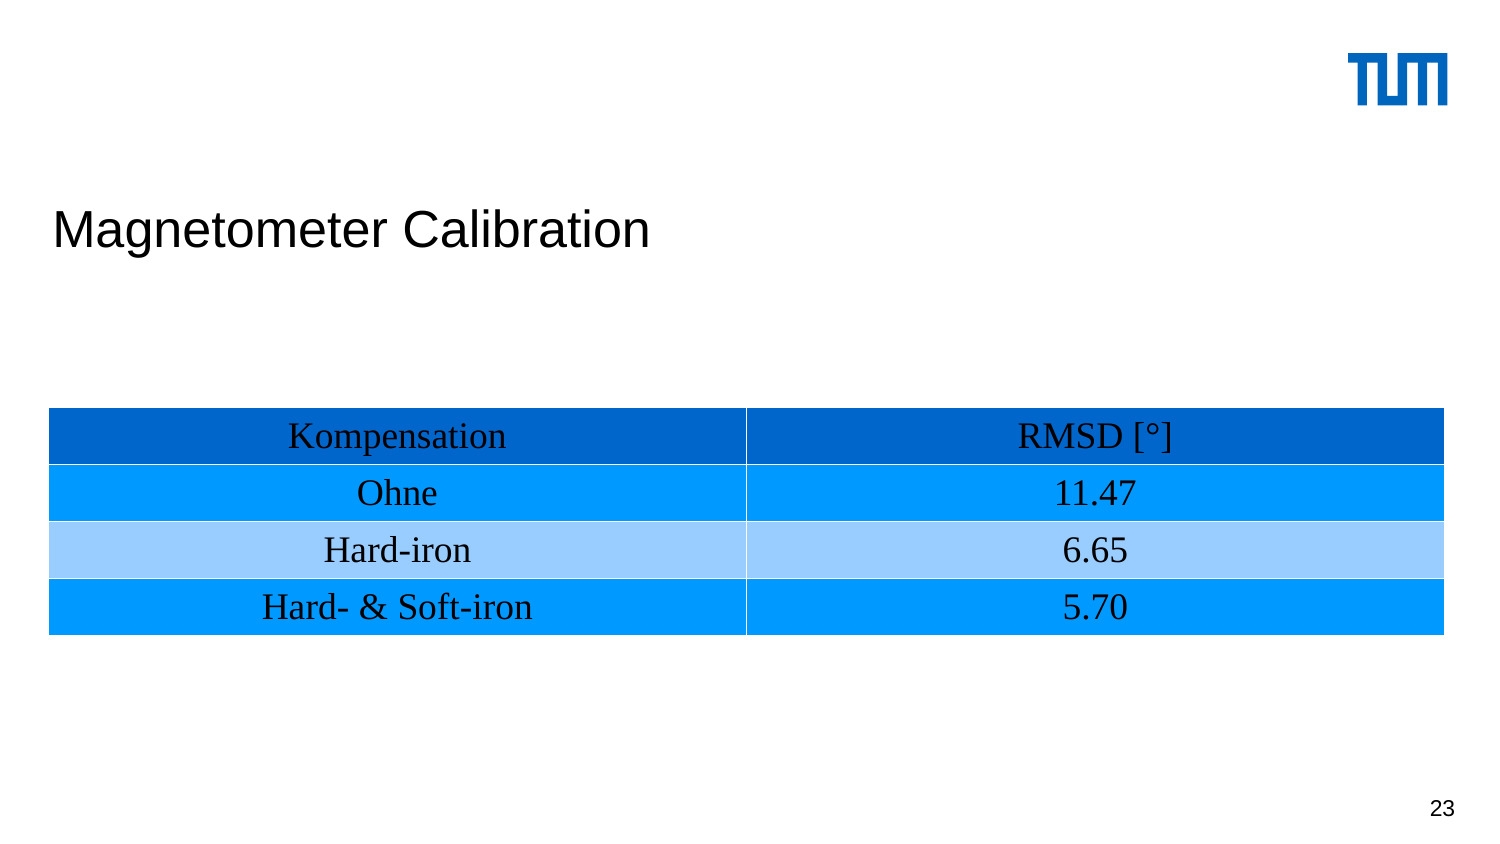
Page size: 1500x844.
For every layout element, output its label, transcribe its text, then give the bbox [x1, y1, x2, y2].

table_cell Ohne [49, 465, 746, 521]
table_cell Hard- & Soft-iron [49, 579, 746, 635]
title Magnetometer Calibration [52, 159, 1449, 301]
table_header Kompensation [49, 408, 746, 464]
table_cell 5.70 [747, 579, 1444, 635]
table_header RMSD [°] [747, 408, 1444, 464]
table_cell 6.65 [747, 522, 1444, 578]
table_cell 11.47 [747, 465, 1444, 521]
table_cell Hard-iron [49, 522, 746, 578]
